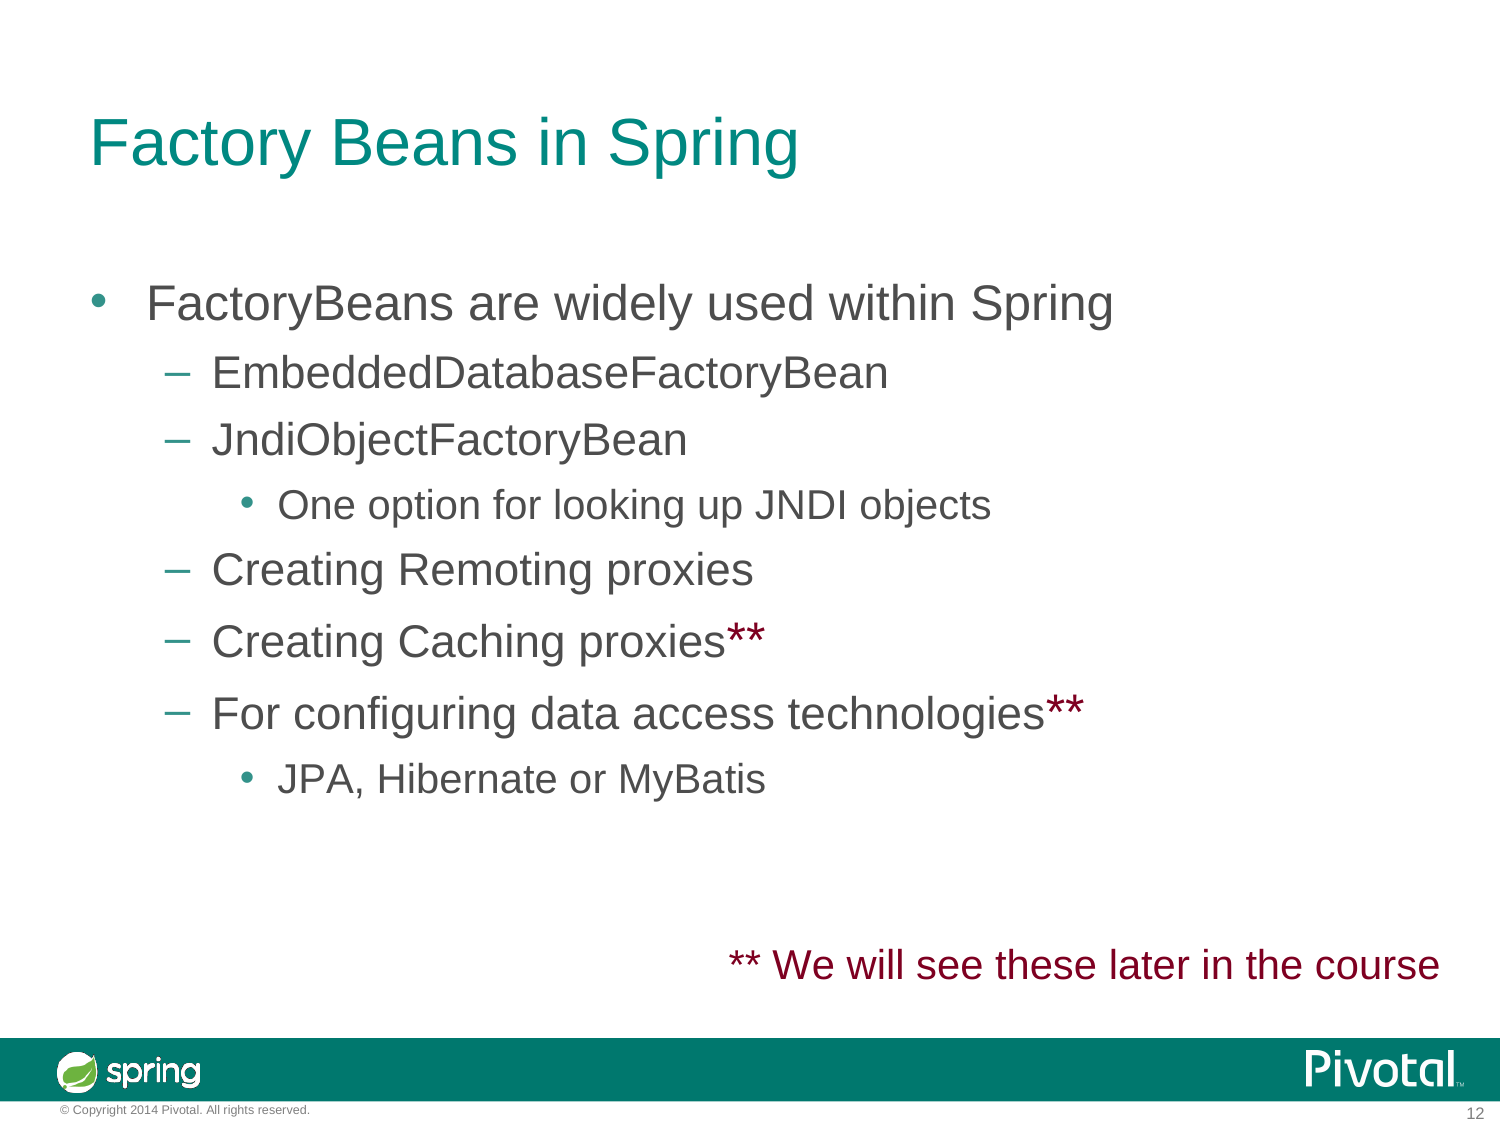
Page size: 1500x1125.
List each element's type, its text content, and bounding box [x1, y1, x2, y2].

list FactoryBeans are widely used within Spring EmbeddedDatabaseFactoryBean JndiObjectFactoryBean One option for looking up JNDI objects Creating Remoting proxies Creating Caching proxies** For configuring data access technologies** JPA, Hibernate or MyBatis [75, 262, 1426, 888]
title Factory Beans in Spring [75, 45, 1426, 233]
picture [1306, 1050, 1464, 1087]
picture [32, 1041, 210, 1103]
text_box ** We will see these later in the course [713, 930, 1456, 995]
